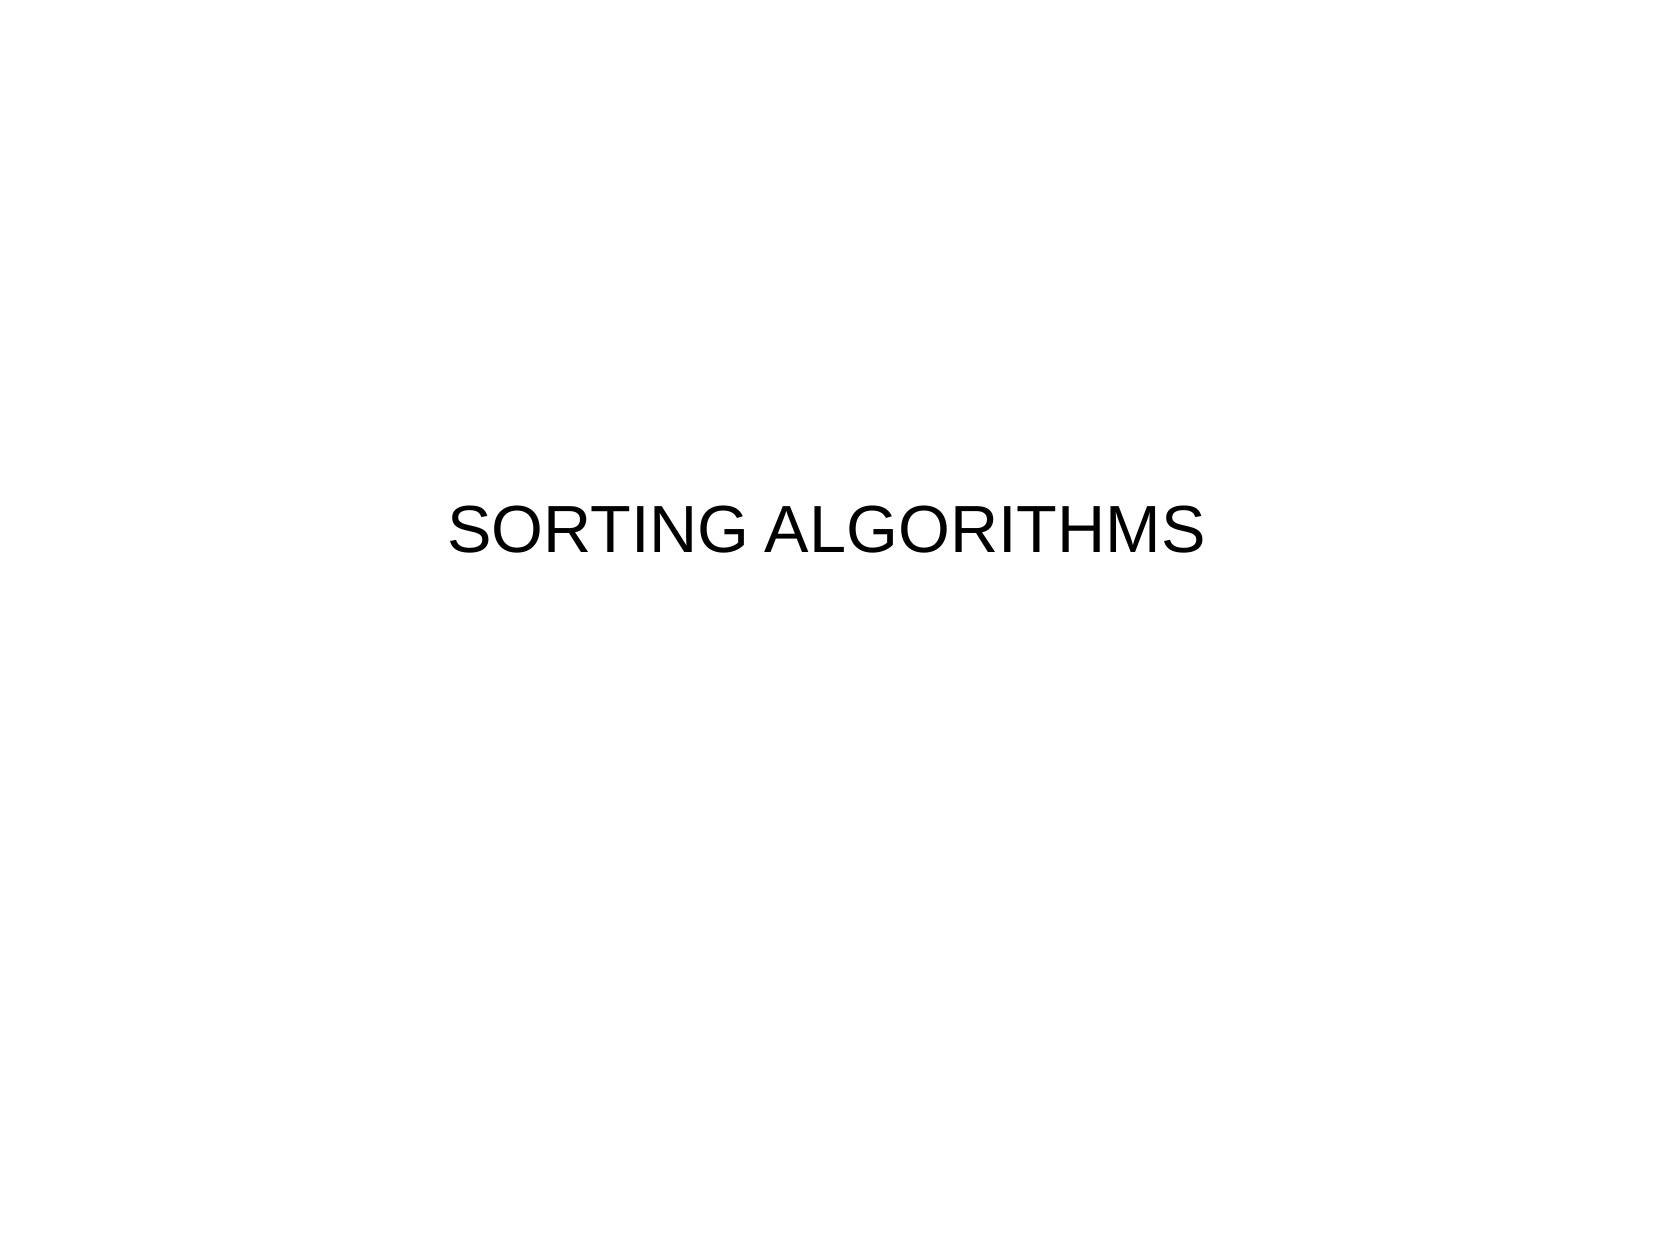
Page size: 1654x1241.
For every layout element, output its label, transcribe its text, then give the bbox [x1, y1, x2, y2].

subtitle SORTING ALGORITHMS [82, 49, 1571, 1010]
